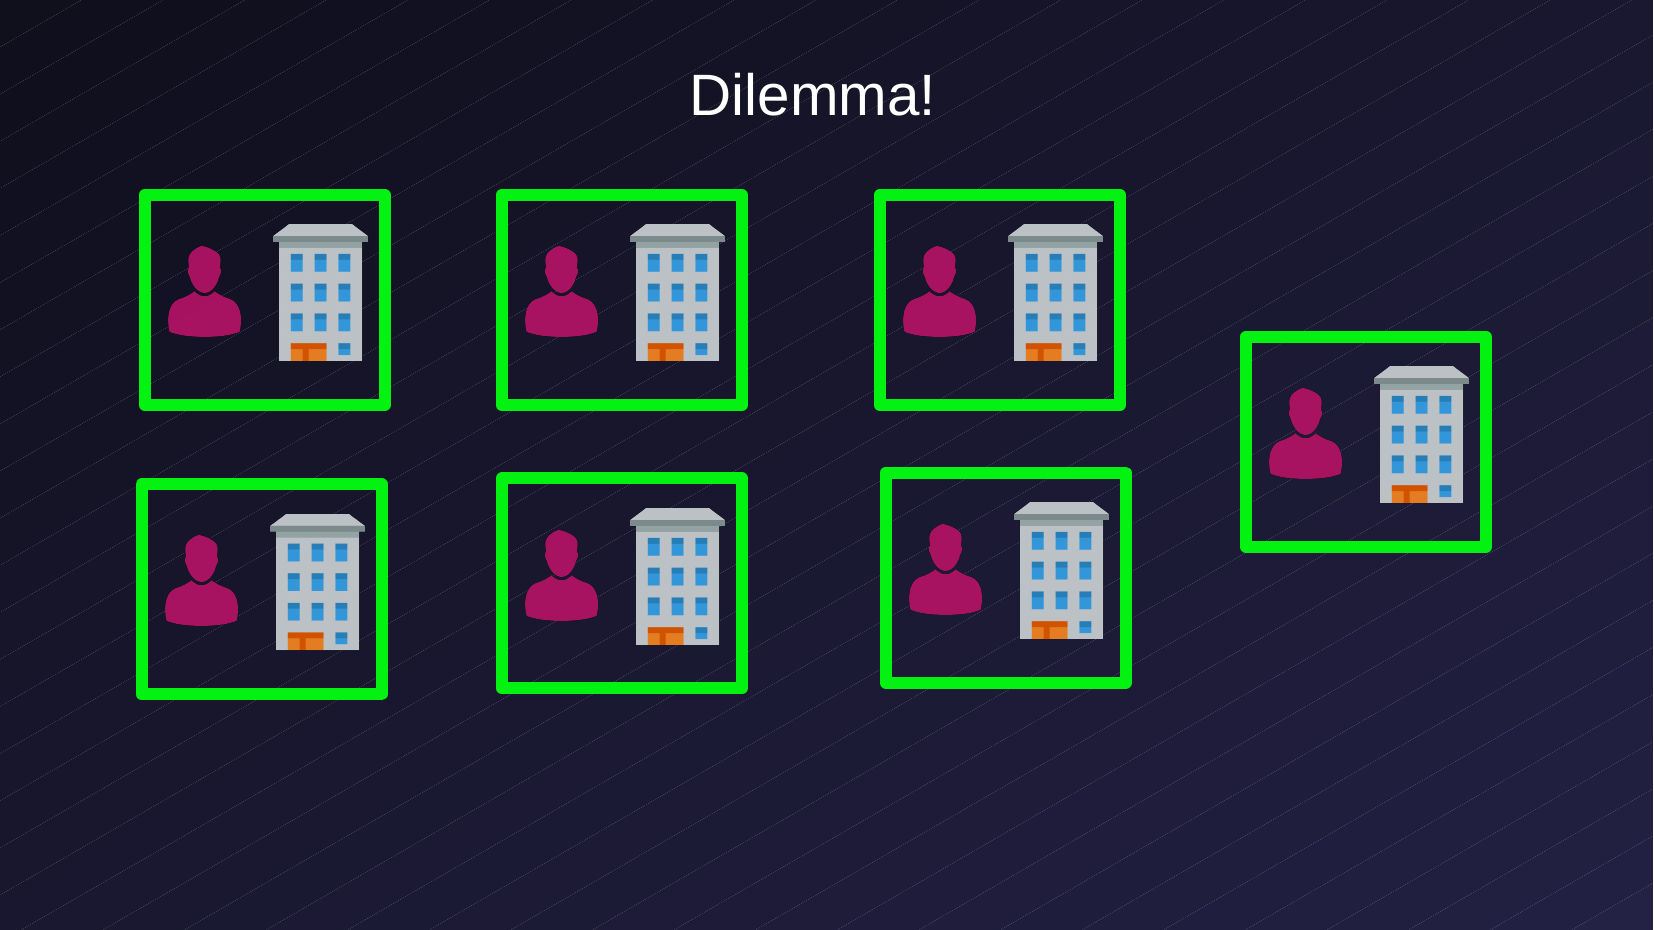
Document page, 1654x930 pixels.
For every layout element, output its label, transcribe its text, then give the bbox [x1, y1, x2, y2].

picture [900, 502, 1120, 645]
picture [894, 224, 1114, 367]
text_box Dilemma! [675, 55, 976, 135]
picture [159, 224, 379, 367]
picture [516, 224, 736, 367]
picture [516, 508, 736, 651]
picture [156, 514, 376, 657]
picture [1260, 366, 1480, 509]
